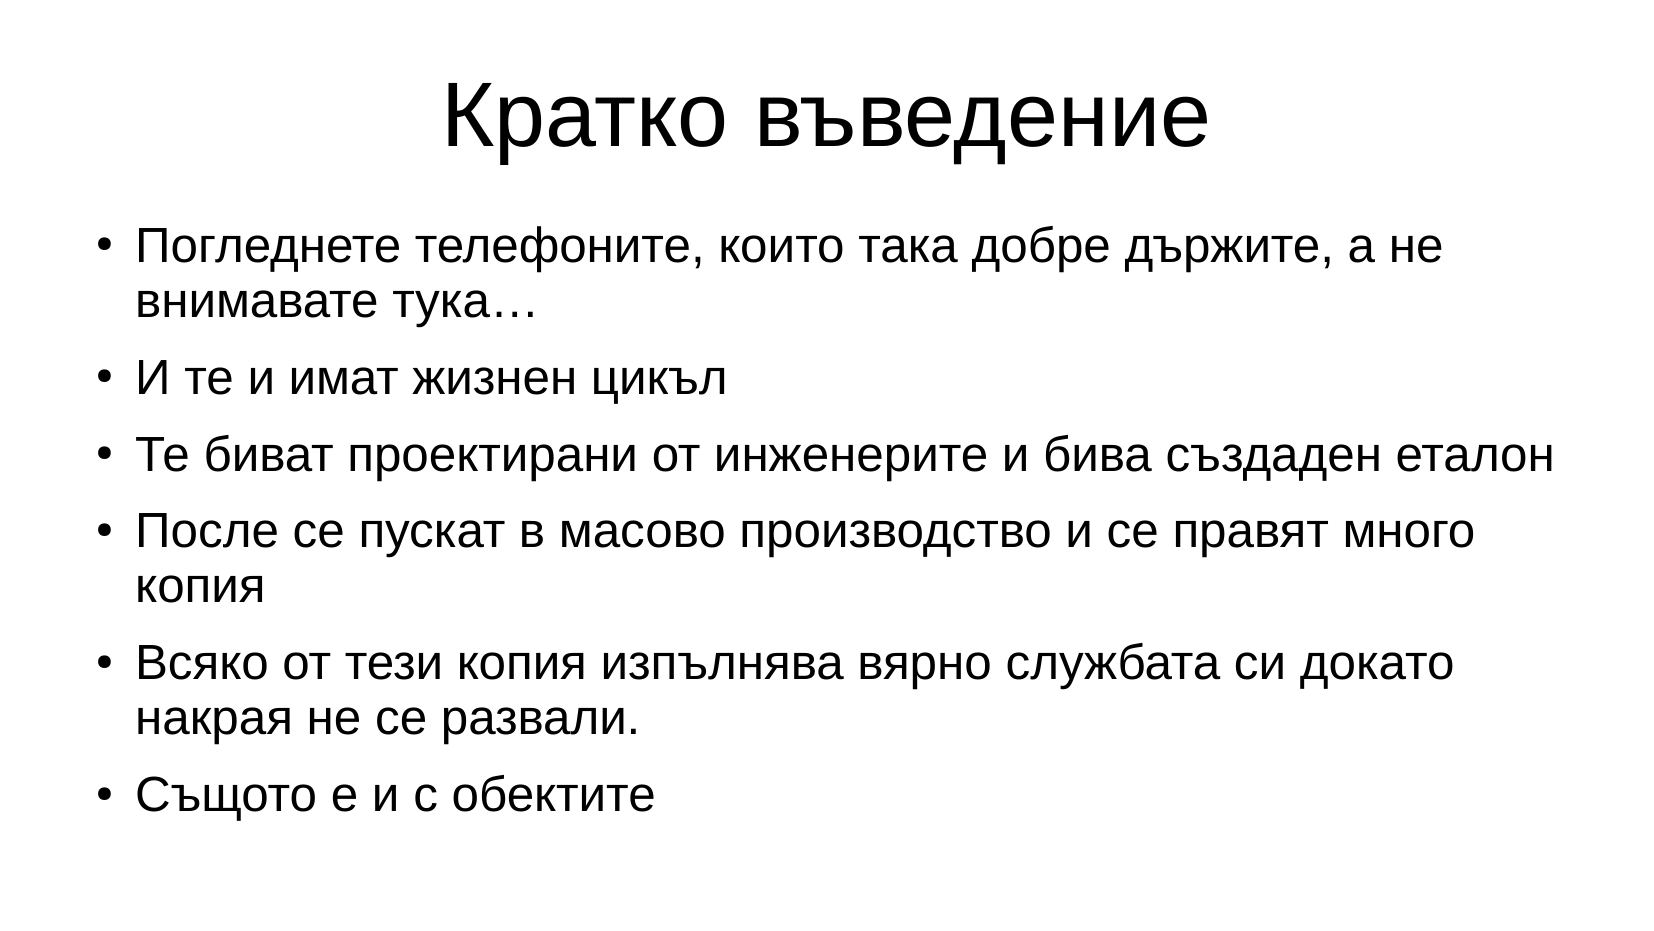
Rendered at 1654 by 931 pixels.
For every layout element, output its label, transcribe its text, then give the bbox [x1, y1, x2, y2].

list Погледнете телефоните, които така добре държите, а не внимавате тука… И те и имат жизнен цикъл Те биват проектирани от инженерите и бива създаден еталон После се пускат в масово производство и се правят много копия Всяко от тези копия изпълнява вярно службата си докато накрая не се развали. Същото е и с обектите [82, 217, 1571, 826]
title Кратко въведение [82, 37, 1571, 193]
